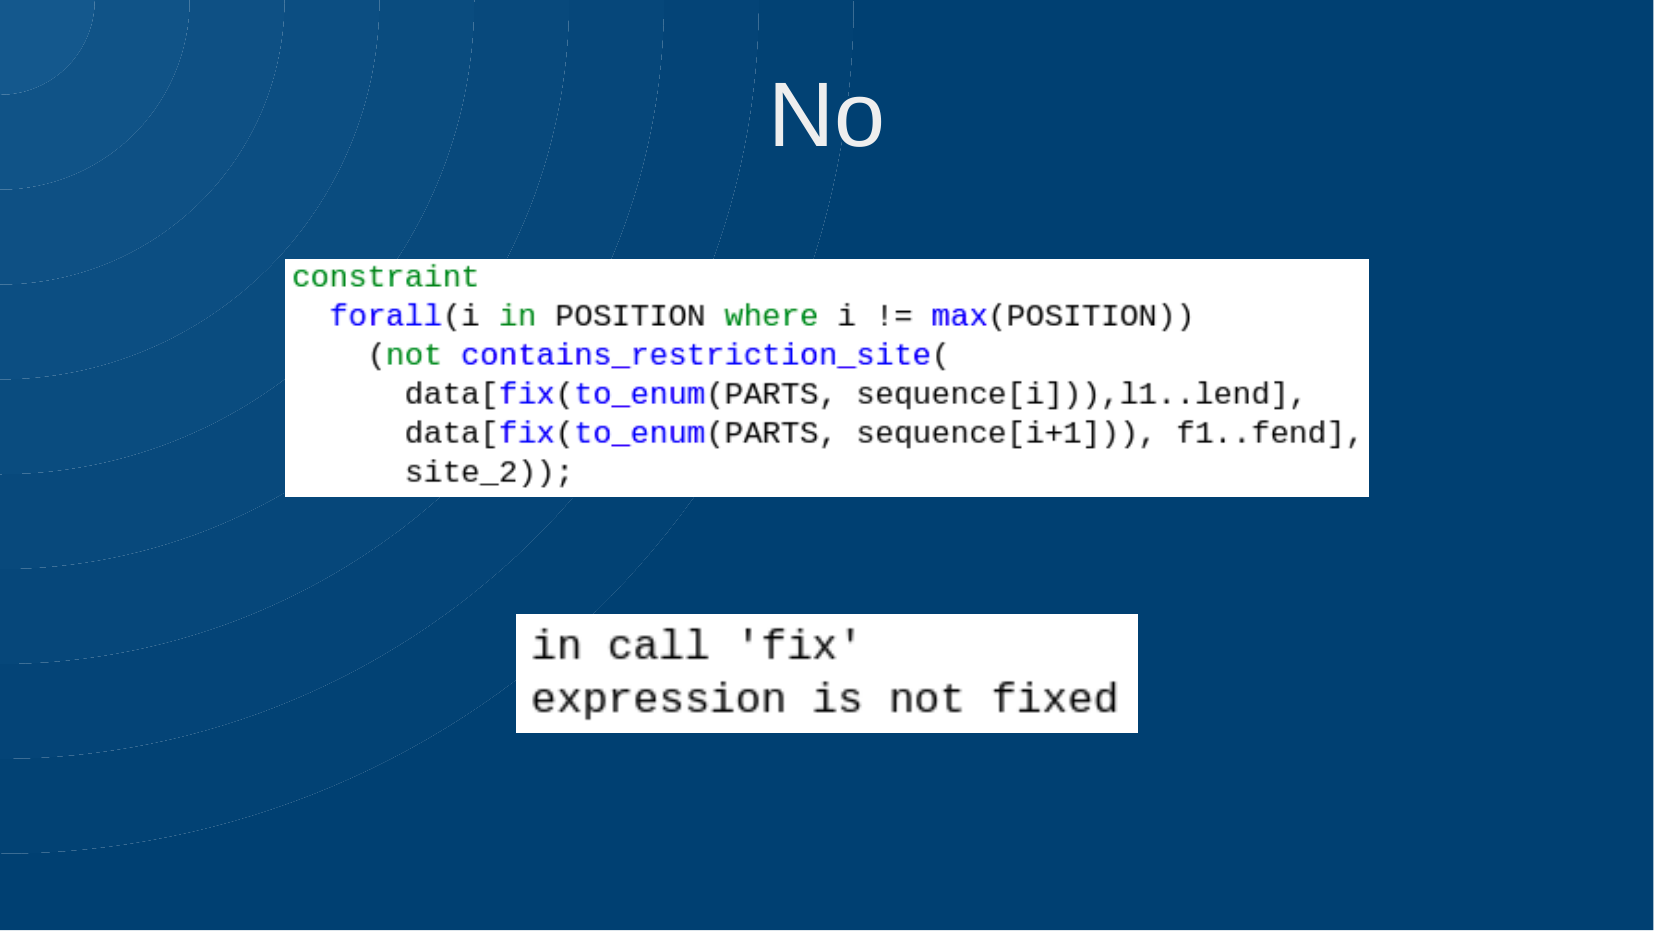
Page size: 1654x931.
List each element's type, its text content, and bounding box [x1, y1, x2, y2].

picture [516, 614, 1138, 733]
picture [285, 259, 1369, 497]
title No [82, 37, 1571, 193]
